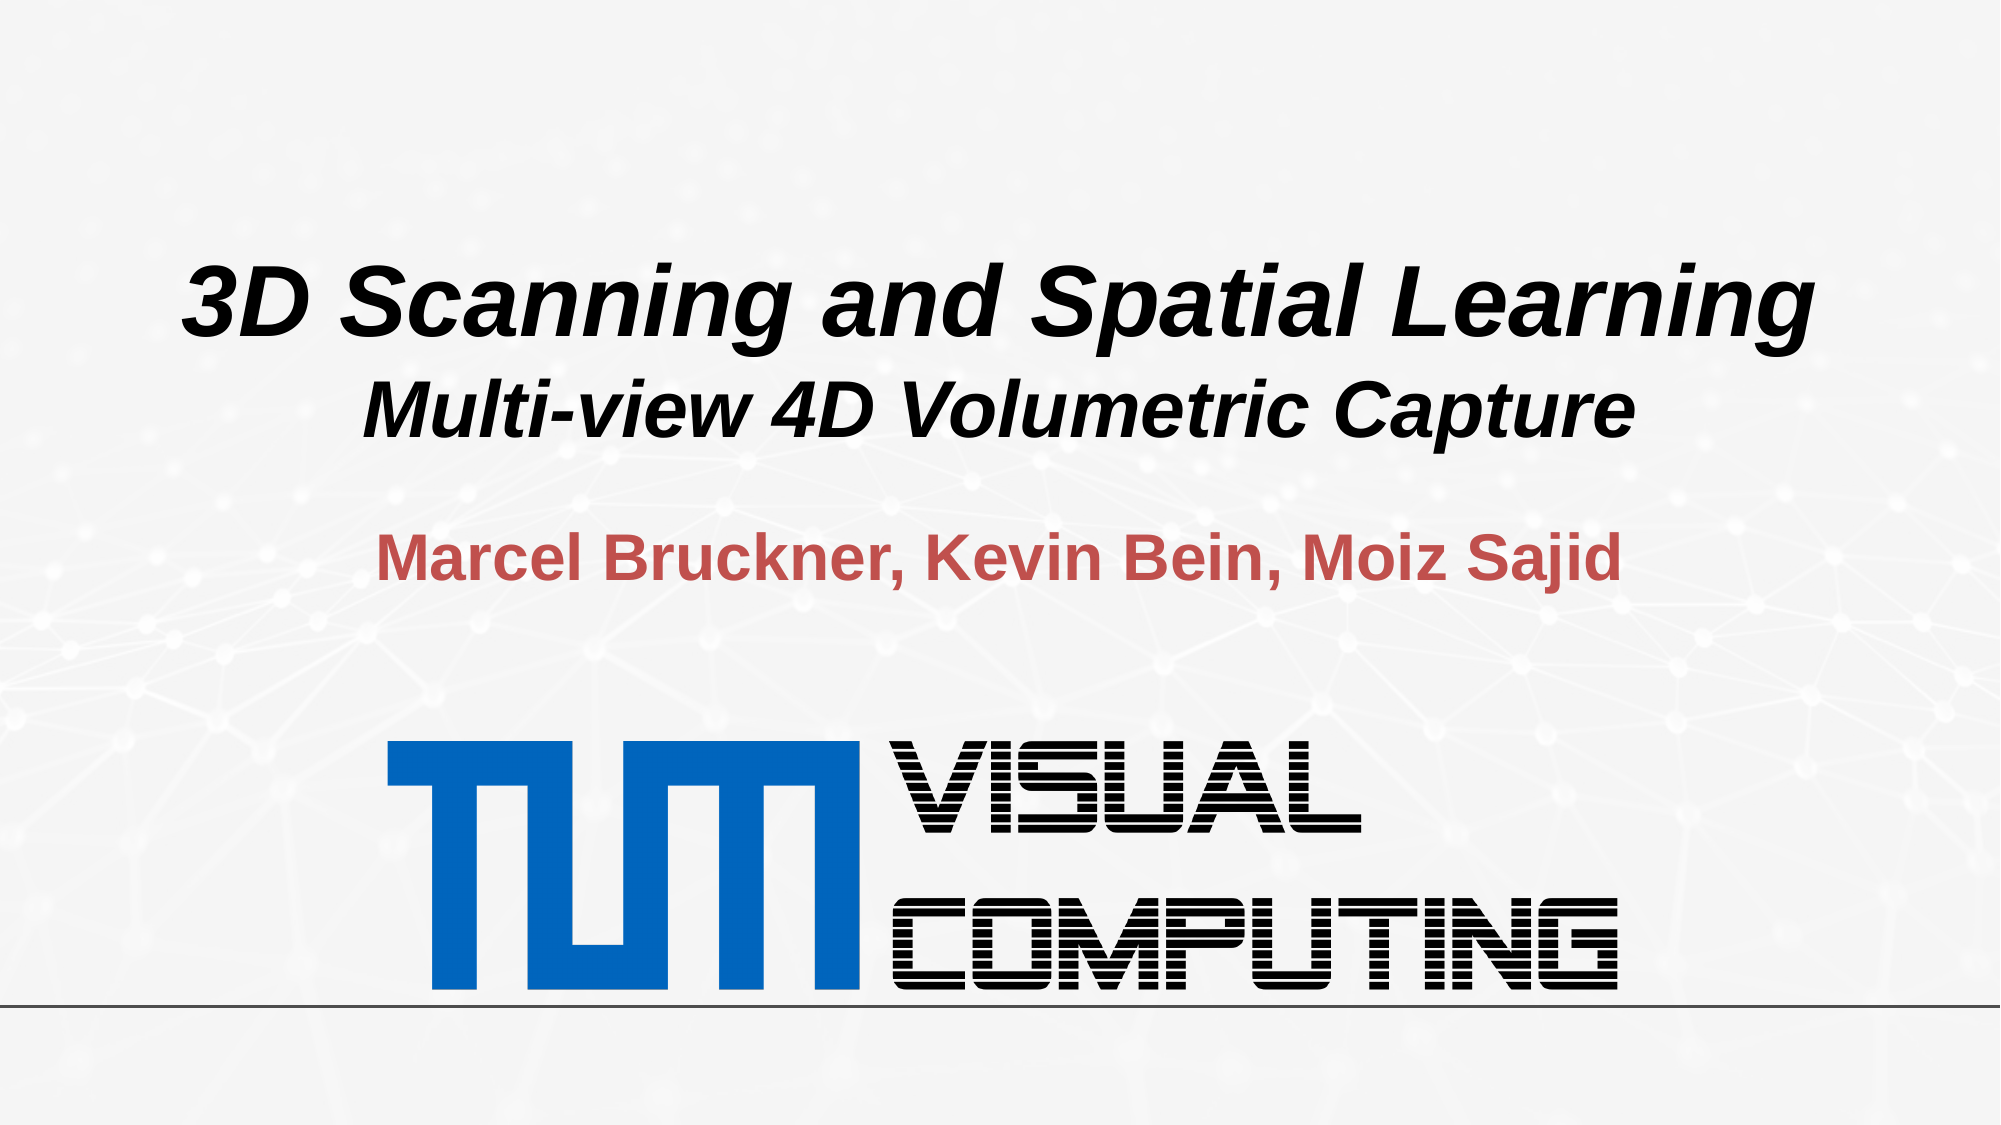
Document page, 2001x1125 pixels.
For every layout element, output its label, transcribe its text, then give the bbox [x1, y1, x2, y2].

picture [387, 735, 1624, 999]
list Marcel Bruckner, Kevin Bein, Moiz Sajid [300, 476, 1700, 632]
title 3D Scanning and Spatial Learning Multi-view 4D Volumetric Capture [150, 214, 1850, 475]
